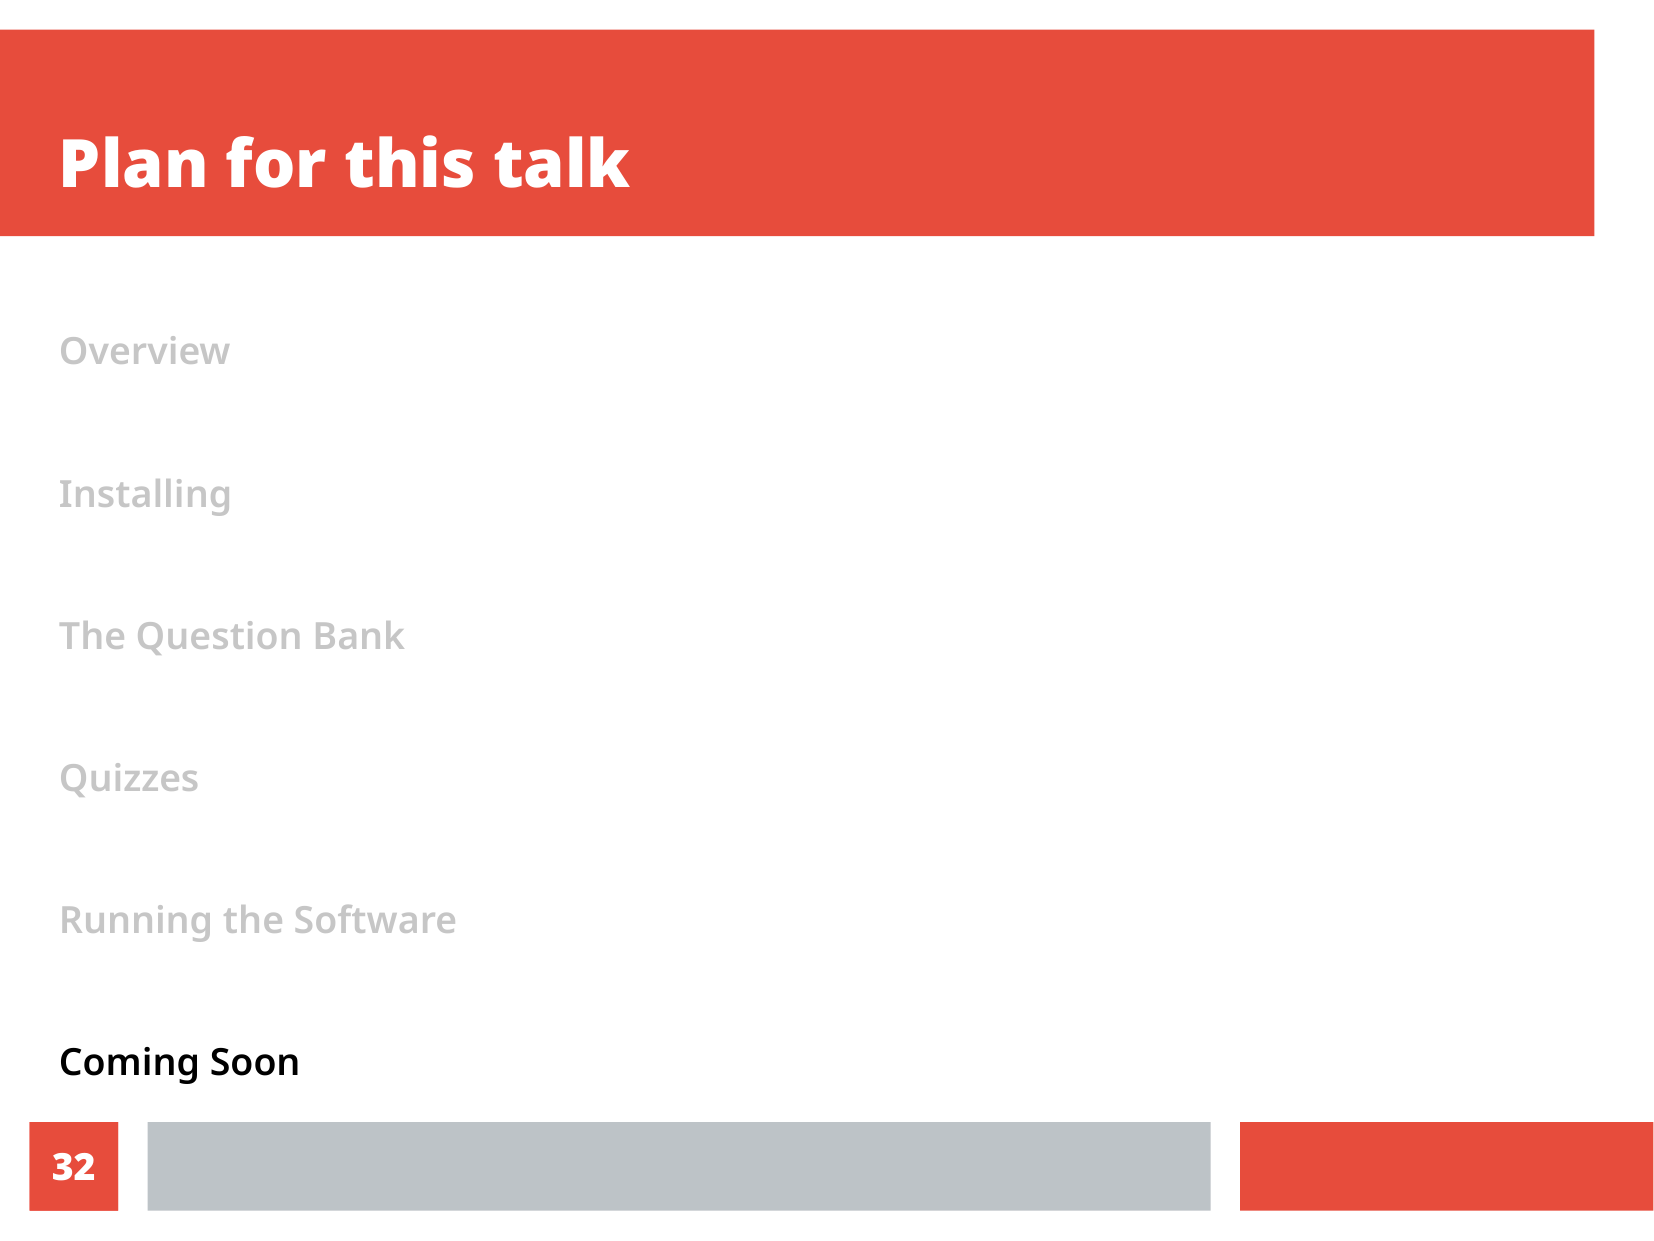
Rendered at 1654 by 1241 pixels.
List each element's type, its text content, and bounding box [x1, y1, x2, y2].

list Overview Installing The Question Bank Quizzes Running the Software Coming Soon [59, 324, 1565, 1093]
title Plan for this talk [59, 59, 1595, 207]
